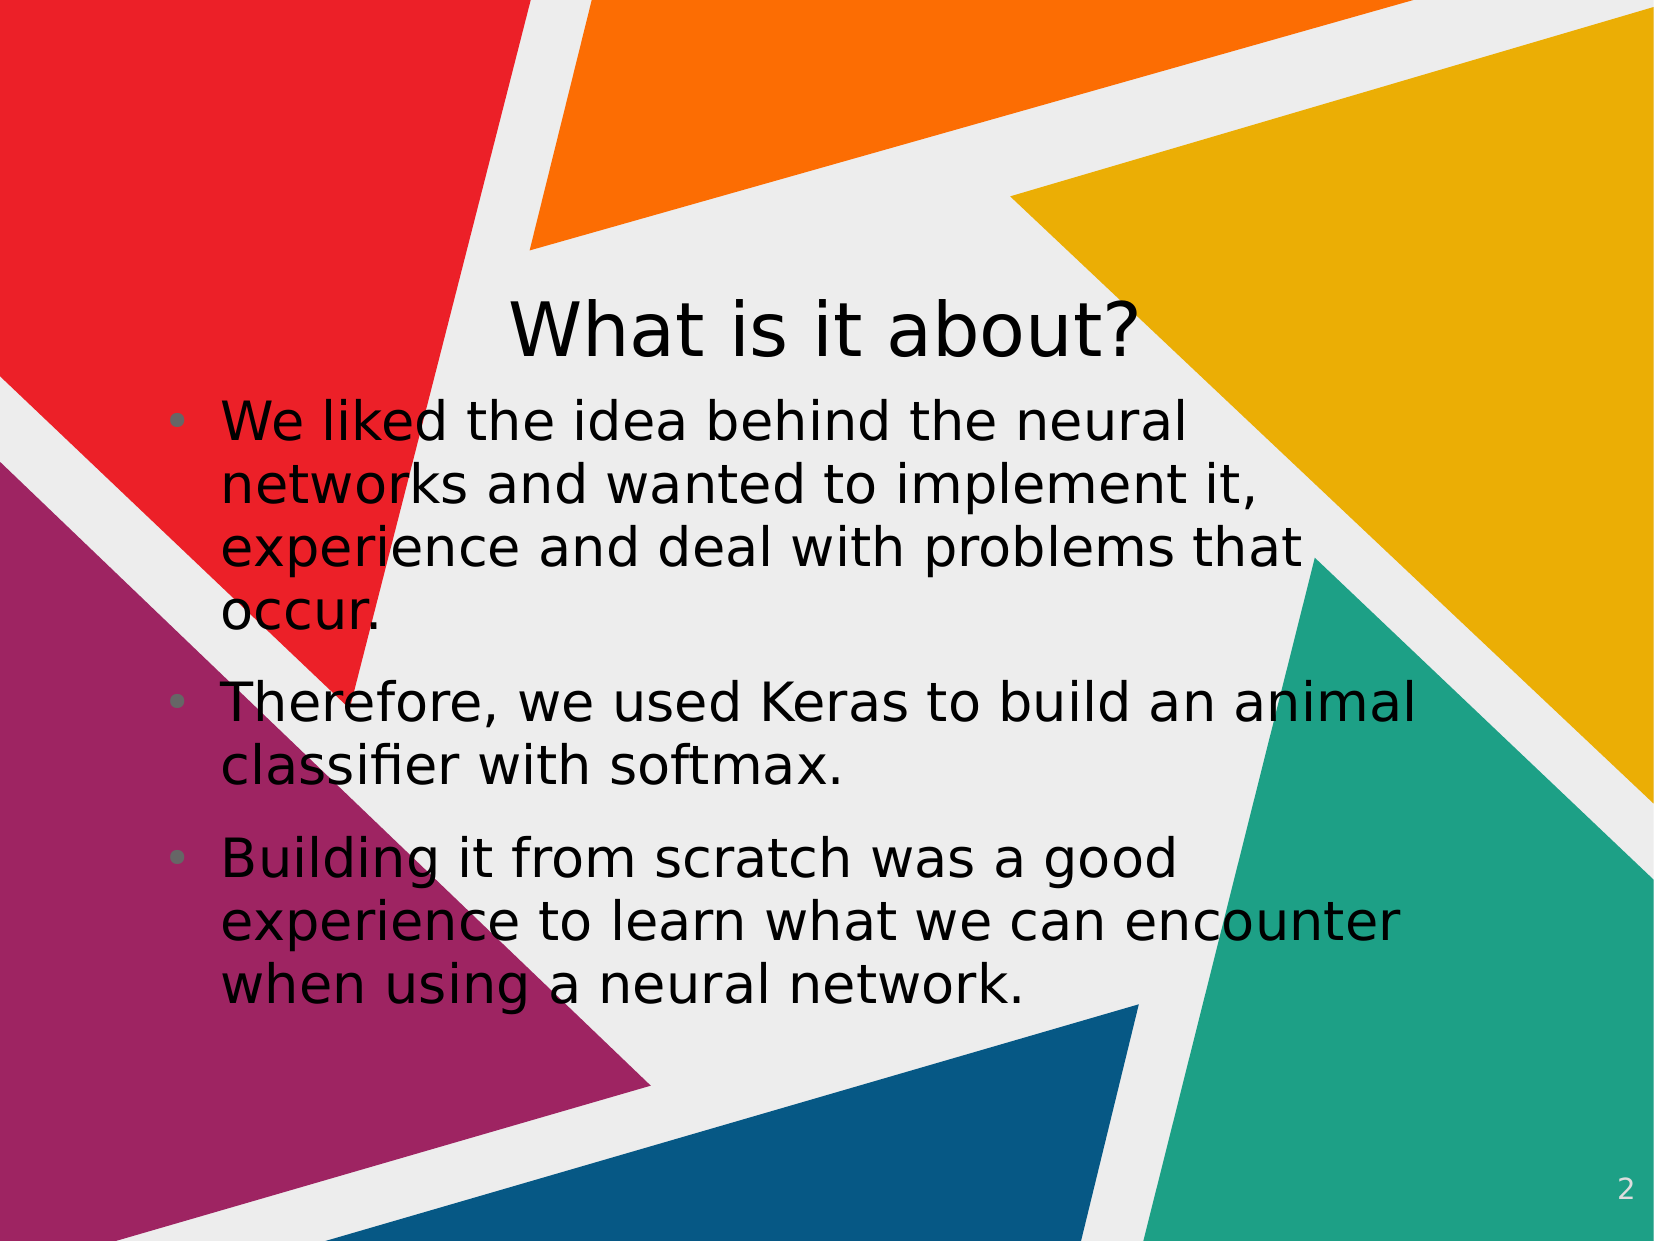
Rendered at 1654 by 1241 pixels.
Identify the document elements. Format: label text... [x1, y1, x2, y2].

list We liked the idea behind the neural networks and wanted to implement it, experience and deal with problems that occur. Therefore, we used Keras to build an animal classifier with softmax. Building it from scratch was a good experience to learn what we can encounter when using a neural network. [150, 390, 1441, 1021]
title What is it about? [467, 226, 1185, 390]
